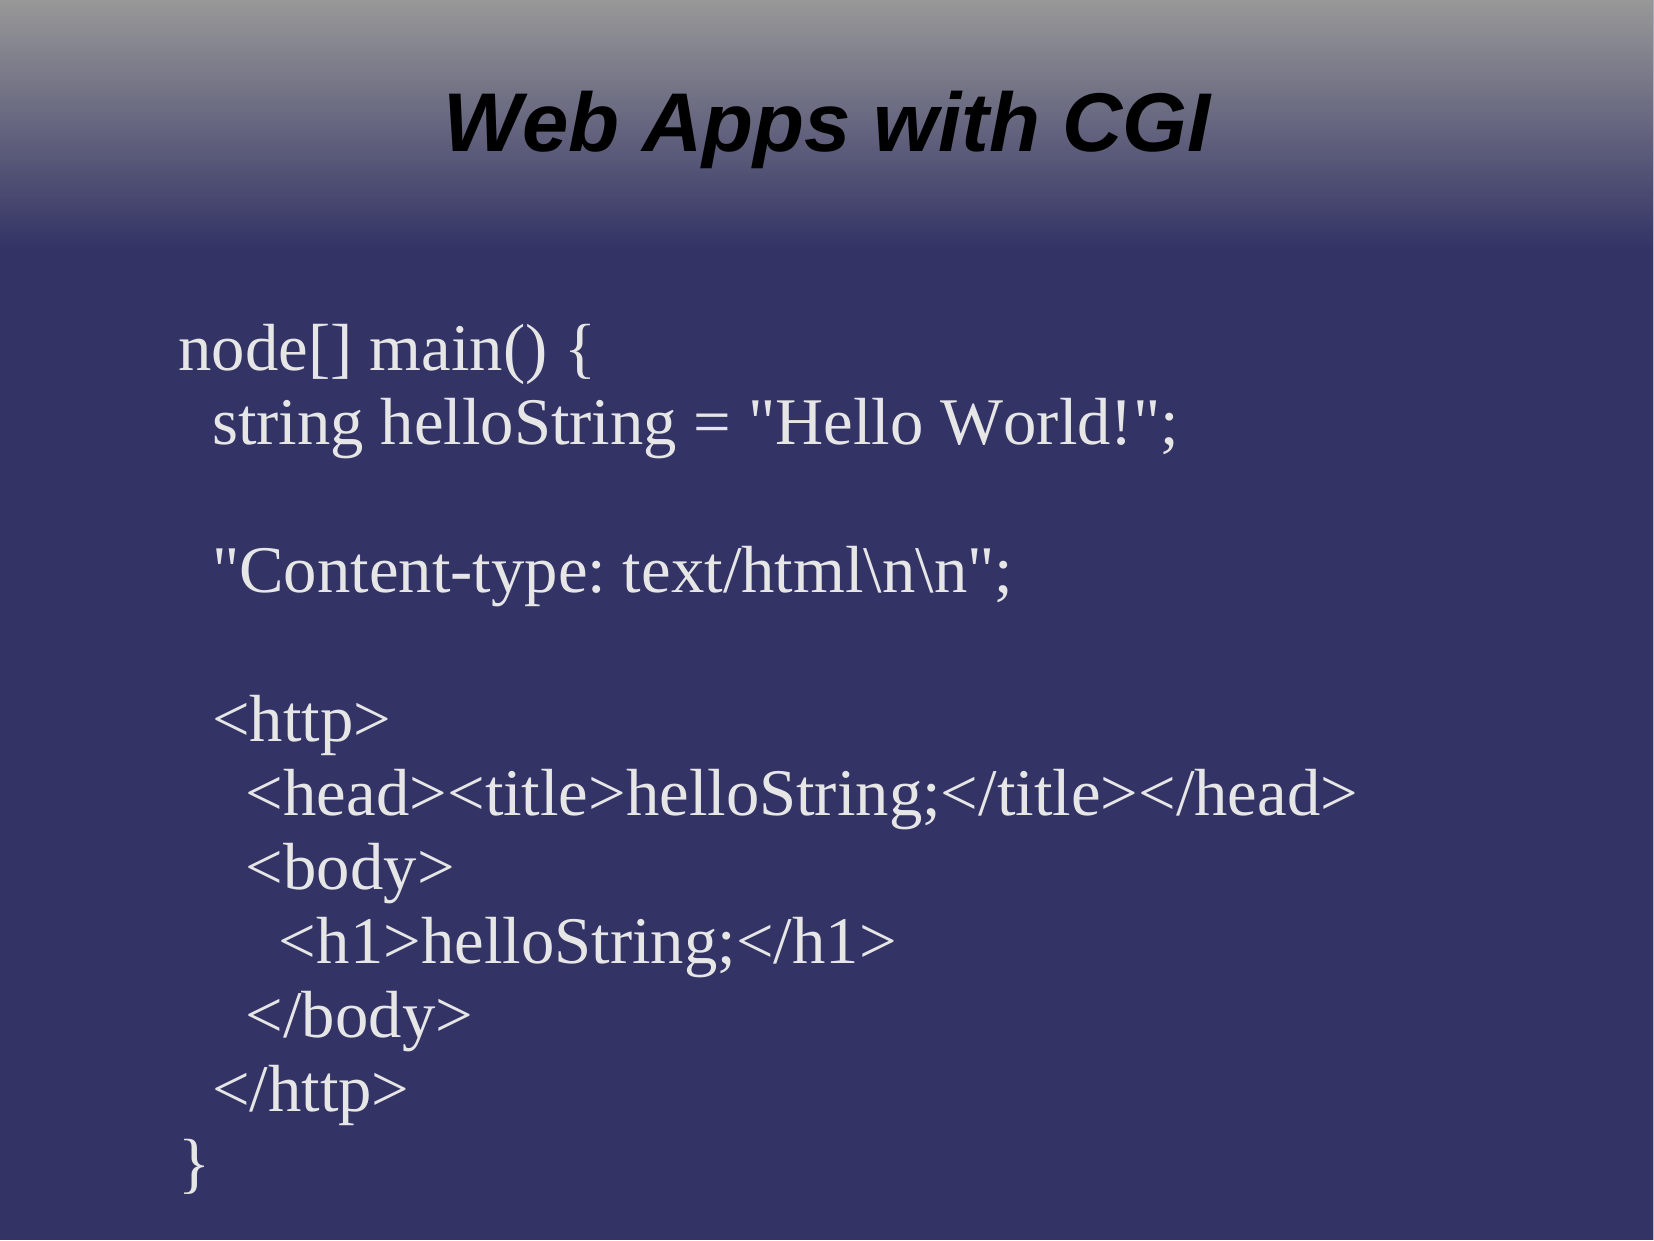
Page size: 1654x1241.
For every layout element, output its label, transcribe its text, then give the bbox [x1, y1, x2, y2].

subtitle node[] main() { string helloString = "Hello World!"; "Content-type: text/html\n\n"; <http> <head><title>helloString;</title></head> <body> <h1>helloString;</h1> </body> </http> } [178, 270, 1570, 1241]
title Web Apps with CGI [121, 19, 1534, 227]
